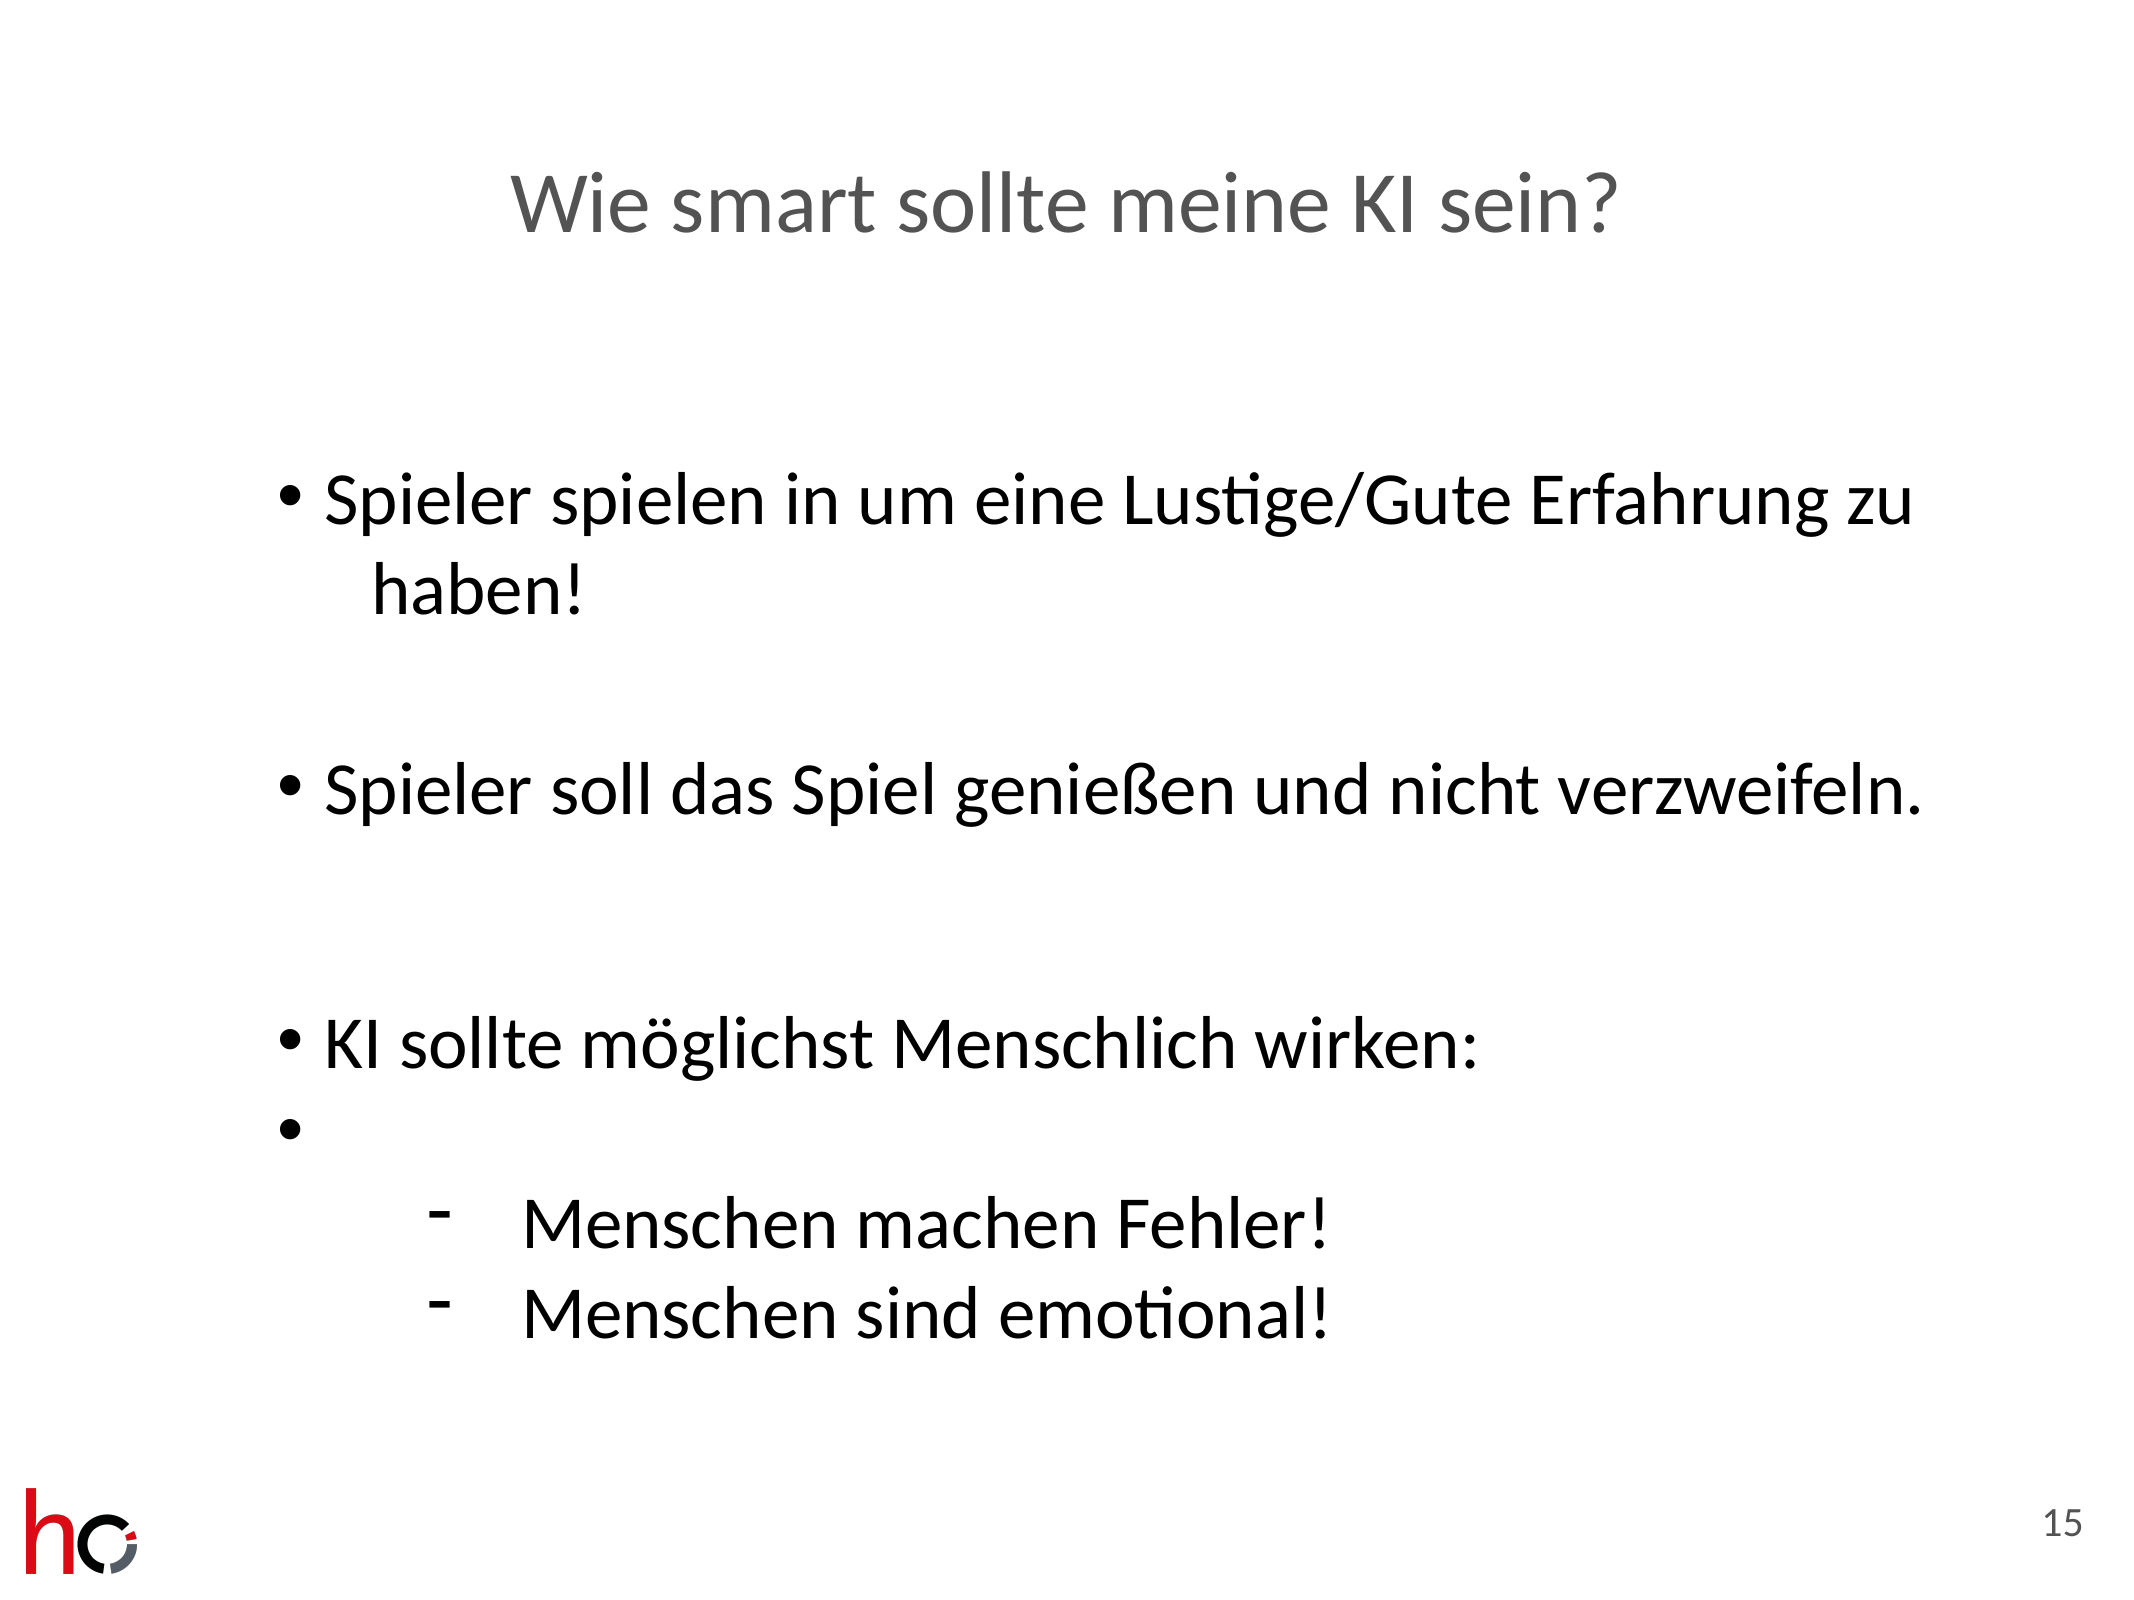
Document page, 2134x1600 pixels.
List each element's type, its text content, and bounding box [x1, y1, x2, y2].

title Wie smart sollte meine KI sein? [106, 63, 2027, 331]
text_box Spieler soll das Spiel genießen und nicht verzweifeln. [262, 732, 1955, 839]
text_box KI sollte möglichst Menschlich wirken: Menschen machen Fehler! Menschen sind emotional! [262, 985, 1508, 1365]
text_box [2026, 1497, 2120, 1569]
text_box Spieler spielen in um eine Lustige/Gute Erfahrung zu haben! [262, 441, 1955, 639]
